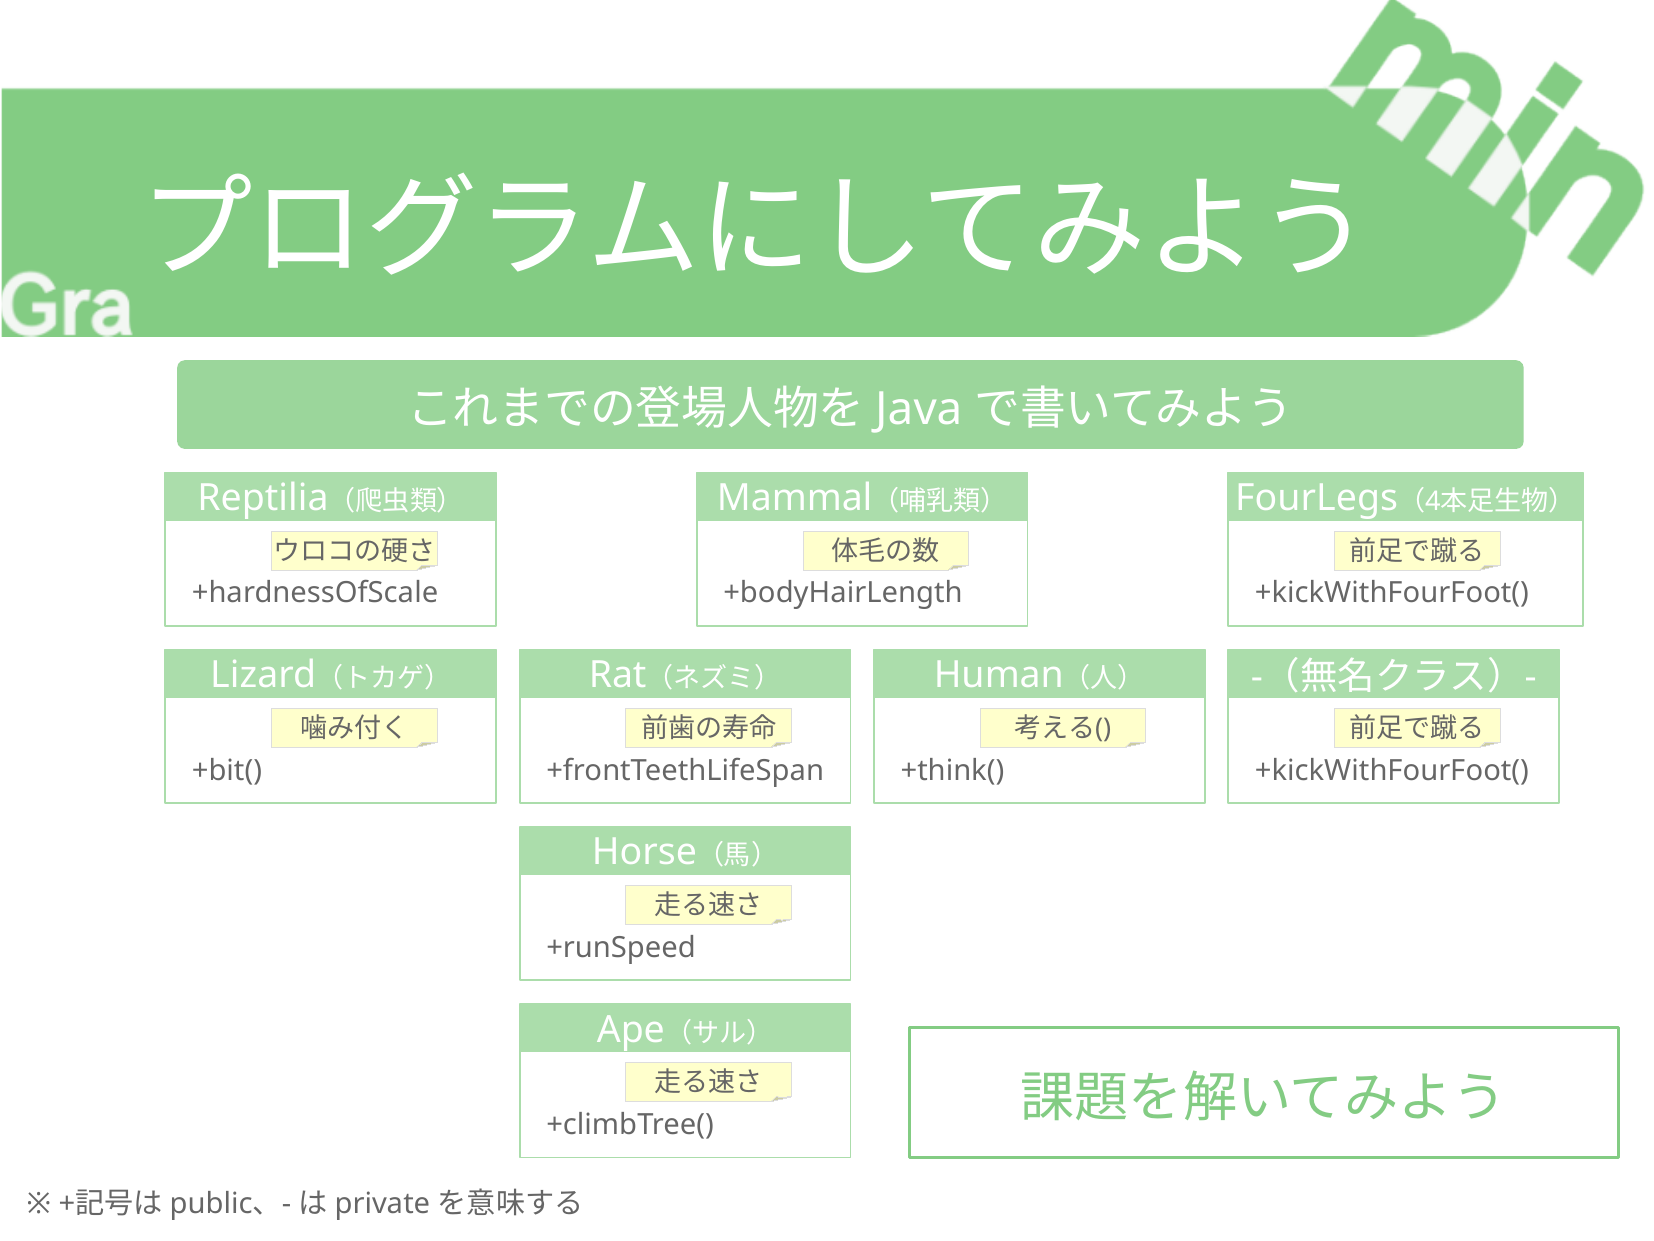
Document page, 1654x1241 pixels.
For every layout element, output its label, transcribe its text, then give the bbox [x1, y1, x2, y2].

text_box [696, 520, 1028, 626]
text_box +hardnessOfScale [177, 564, 461, 620]
text_box ウロコの硬さ [271, 531, 438, 571]
text_box +climbTree() [531, 1095, 851, 1152]
text_box +kickWithFourFoot() [1240, 564, 1583, 661]
text_box 考える() [980, 708, 1146, 748]
text_box Ape（サル） [519, 1003, 851, 1052]
text_box +runSpeed [531, 918, 851, 974]
text_box 前歯の寿命 [625, 708, 792, 748]
text_box +bit() [177, 741, 461, 797]
text_box Human（人） [874, 649, 1205, 697]
text_box FourLegs（4本足生物） [1228, 472, 1583, 520]
text_box +kickWithFourFoot() [1240, 741, 1571, 838]
text_box Reptilia（爬虫類） [165, 472, 497, 520]
text_box 噛み付く [271, 708, 438, 748]
text_box [519, 875, 851, 981]
text_box これまでの登場人物を Java で書いてみよう [177, 360, 1524, 449]
text_box [874, 697, 1205, 804]
text_box [519, 1052, 851, 1158]
text_box [1228, 697, 1560, 804]
text_box 走る速さ [625, 885, 792, 925]
text_box -（無名クラス）- [1228, 649, 1560, 697]
text_box +frontTeethLifeSpan [531, 741, 851, 797]
text_box Rat（ネズミ） [519, 649, 851, 697]
text_box [519, 697, 851, 804]
text_box 前足で蹴る [1334, 708, 1501, 748]
text_box Lizard（トカゲ） [165, 649, 497, 697]
text_box Horse（馬） [519, 826, 851, 875]
text_box 体毛の数 [803, 531, 969, 571]
text_box +think() [885, 741, 1205, 797]
text_box [1228, 520, 1583, 626]
picture [1, 0, 1654, 337]
text_box +bodyHairLength [708, 564, 993, 620]
title プログラムにしてみよう [11, 140, 1501, 297]
text_box 走る速さ [625, 1062, 792, 1102]
text_box ※ +記号は public、- は private を意味する [11, 1172, 626, 1241]
text_box [165, 697, 497, 804]
text_box [165, 520, 497, 626]
text_box Mammal（哺乳類） [696, 472, 1028, 520]
text_box 課題を解いてみよう [909, 1027, 1619, 1158]
text_box 前足で蹴る [1334, 531, 1501, 571]
